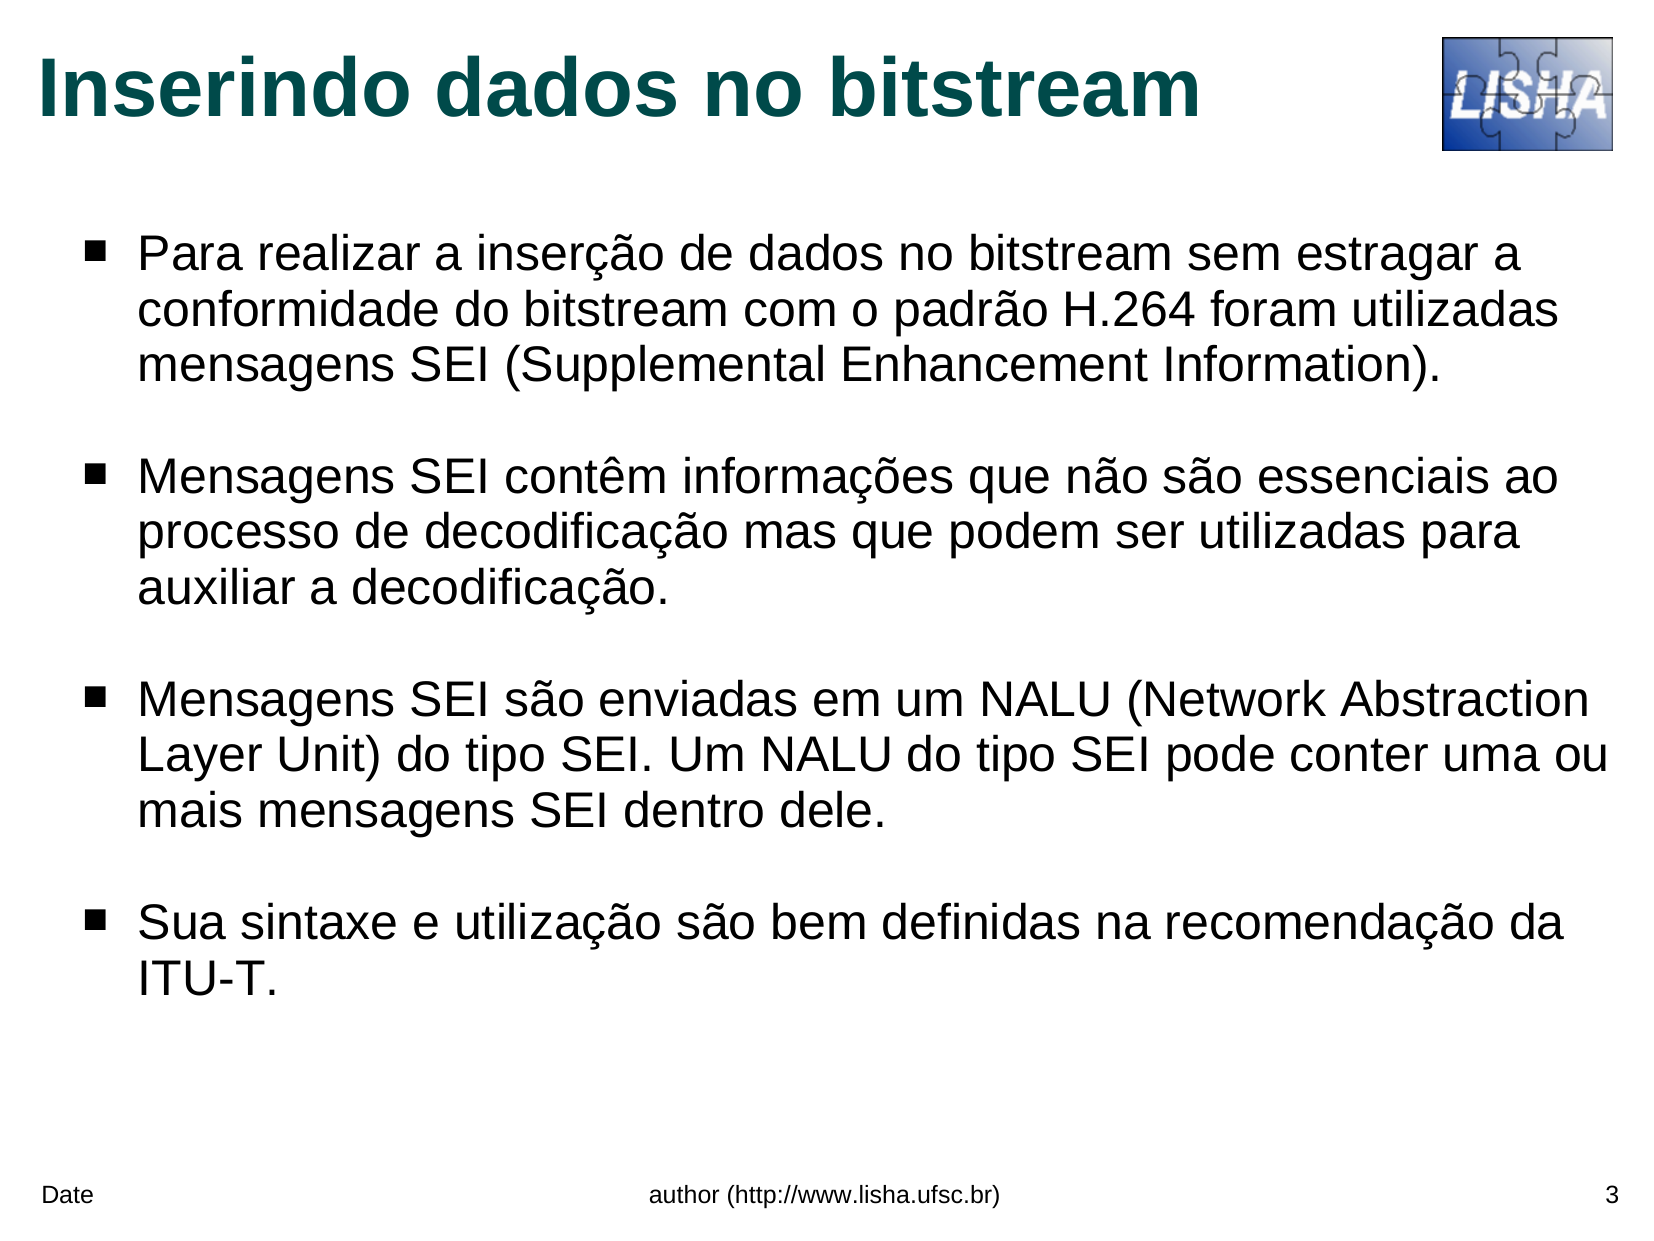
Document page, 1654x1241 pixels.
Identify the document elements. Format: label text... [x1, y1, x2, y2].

picture [1442, 37, 1613, 151]
title Inserindo dados no bitstream [37, 37, 1426, 151]
list Para realizar a inserção de dados no bitstream sem estragar a conformidade do bitstream com o padrão H.264 foram utilizadas mensagens SEI (Supplemental Enhancement Information). Mensagens SEI contêm informações que não são essenciais ao processo de decodificação mas que podem ser utilizadas para auxiliar a decodificação. Mensagens SEI são enviadas em um NALU (Network Abstraction Layer Unit) do tipo SEI. Um NALU do tipo SEI pode conter uma ou mais mensagens SEI dentro dele. Sua sintaxe e utilização são bem definidas na recomendação da ITU-T. [37, 225, 1613, 1163]
